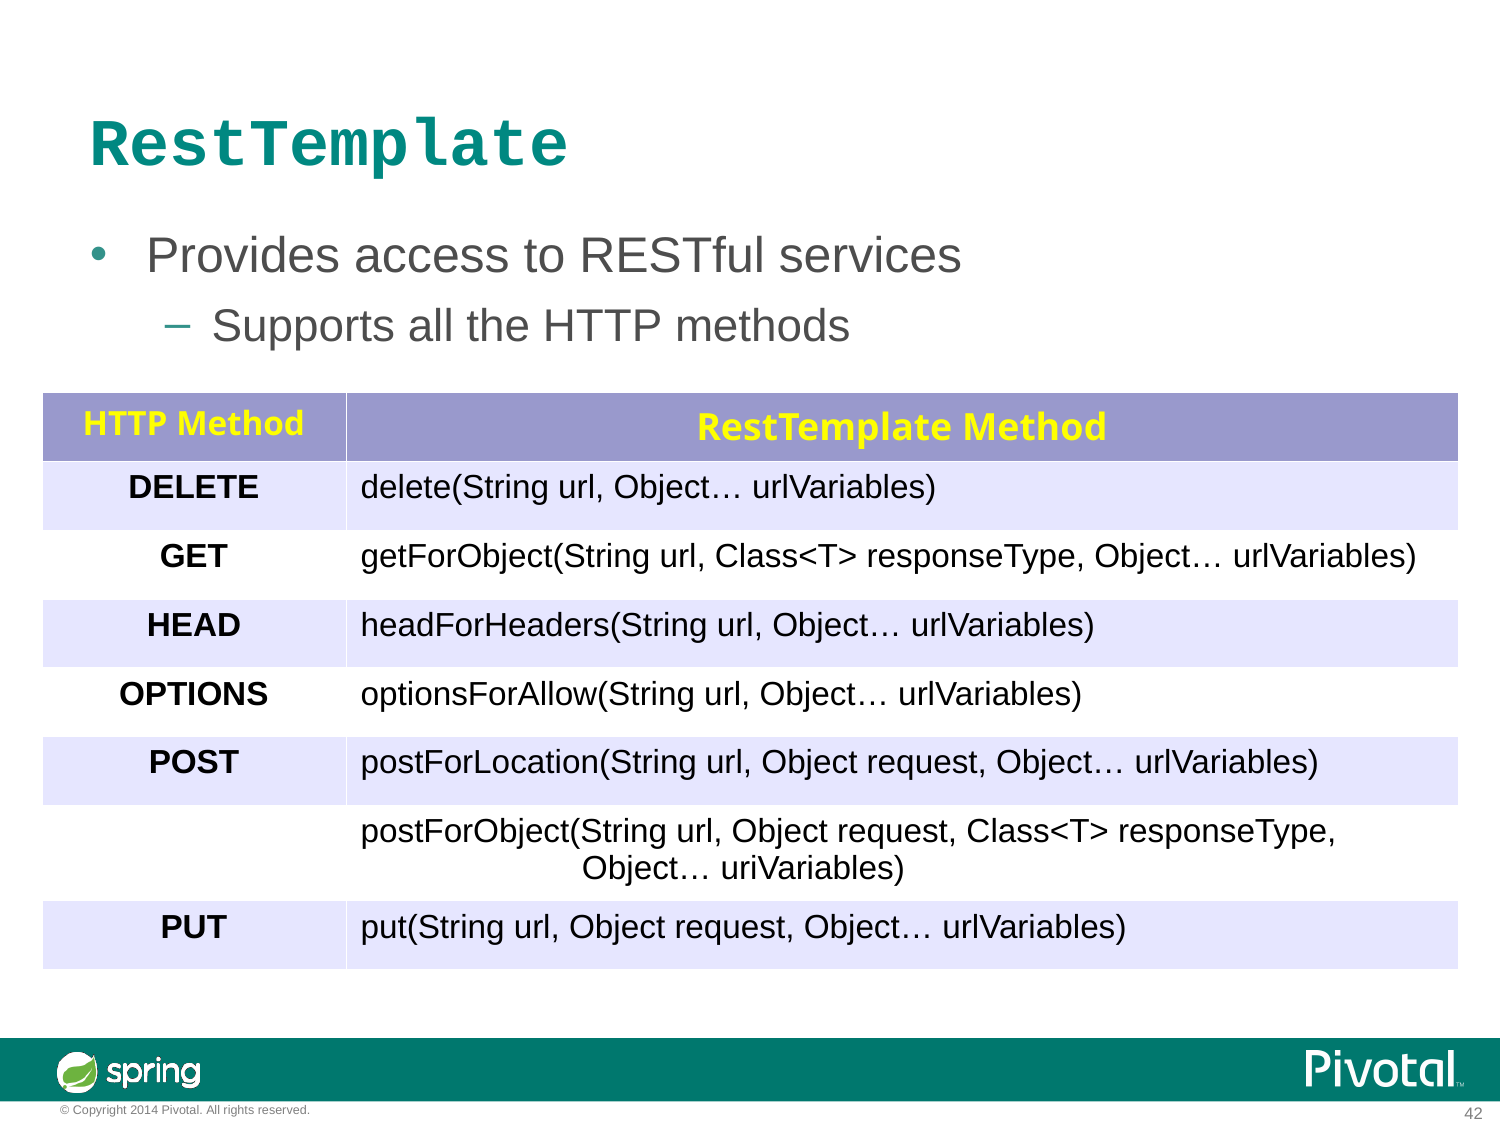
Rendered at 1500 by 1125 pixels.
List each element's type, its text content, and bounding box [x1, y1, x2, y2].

table_cell HEAD [43, 600, 346, 667]
title RestTemplate [75, 91, 1426, 187]
table_cell delete(String url, Object… urlVariables) [347, 462, 1458, 530]
picture [32, 1041, 210, 1103]
table_header HTTP Method [43, 393, 346, 461]
table_cell GET [43, 531, 346, 599]
list Provides access to RESTful services Supports all the HTTP methods [75, 215, 1426, 392]
table_cell OPTIONS [43, 668, 346, 736]
table_cell DELETE [43, 462, 346, 530]
table_cell POST [43, 737, 346, 805]
table_cell getForObject(String url, Class<T> responseType, Object… urlVariables) [347, 531, 1458, 599]
table_cell postForObject(String url, Object request, Class<T> responseType, Object… uriVariables) [347, 806, 1458, 900]
table_cell put(String url, Object request, Object… urlVariables) [347, 901, 1458, 969]
picture [1306, 1050, 1464, 1087]
table_cell headForHeaders(String url, Object… urlVariables) [347, 600, 1458, 667]
table_cell [43, 806, 346, 900]
table_header RestTemplate Method [347, 393, 1458, 461]
table_cell PUT [43, 901, 346, 969]
table_cell optionsForAllow(String url, Object… urlVariables) [347, 668, 1458, 736]
table_cell postForLocation(String url, Object request, Object… urlVariables) [347, 737, 1458, 805]
